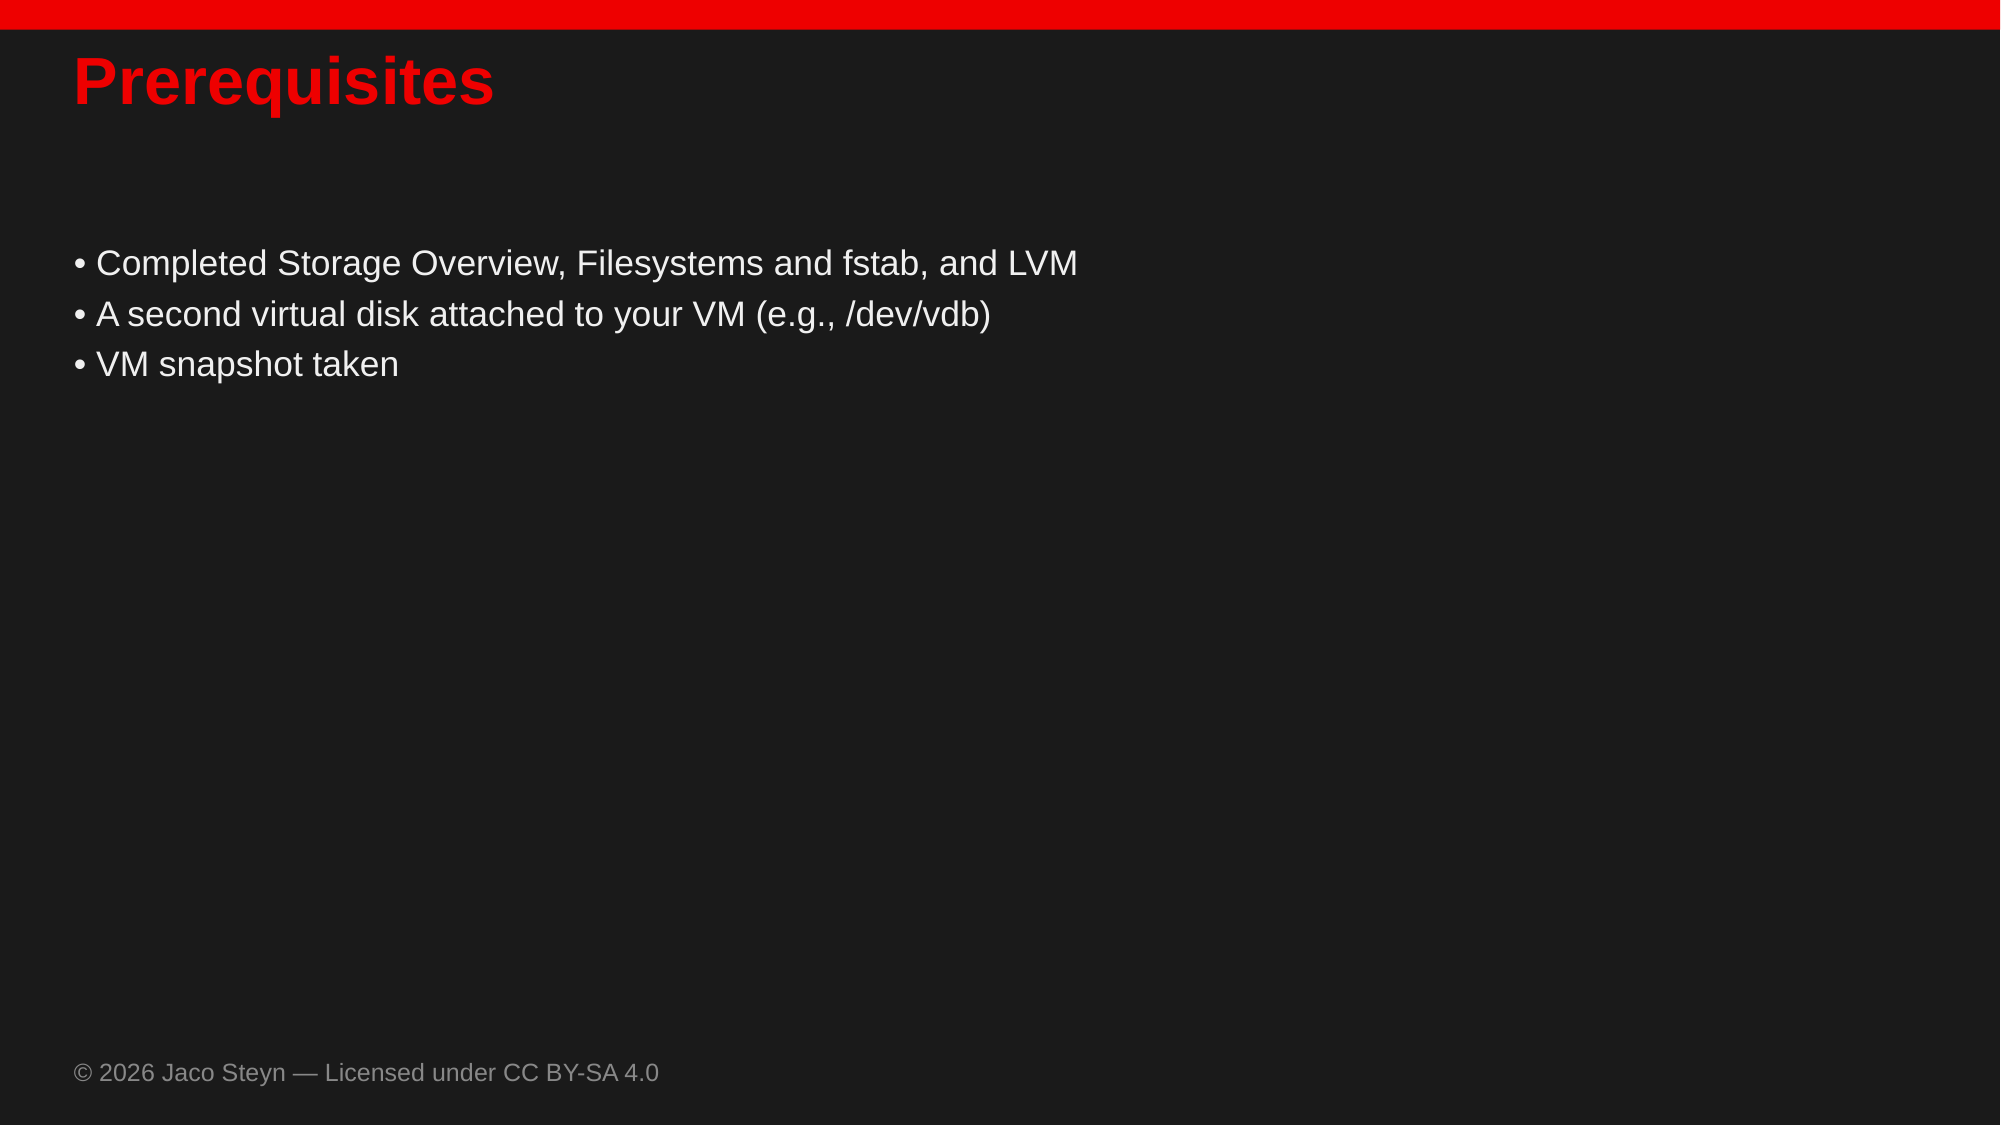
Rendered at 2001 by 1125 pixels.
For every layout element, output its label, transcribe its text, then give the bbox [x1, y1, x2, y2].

text_box • Completed Storage Overview, Filesystems and fstab, and LVM • A second virtual disk attached to your VM (e.g., /dev/vdb) • VM snapshot taken [59, 236, 1942, 1037]
text_box © 2026 Jaco Steyn — Licensed under CC BY-SA 4.0 [59, 1051, 1942, 1093]
text_box [0, 0, 2001, 30]
text_box Prerequisites [59, 36, 1942, 208]
